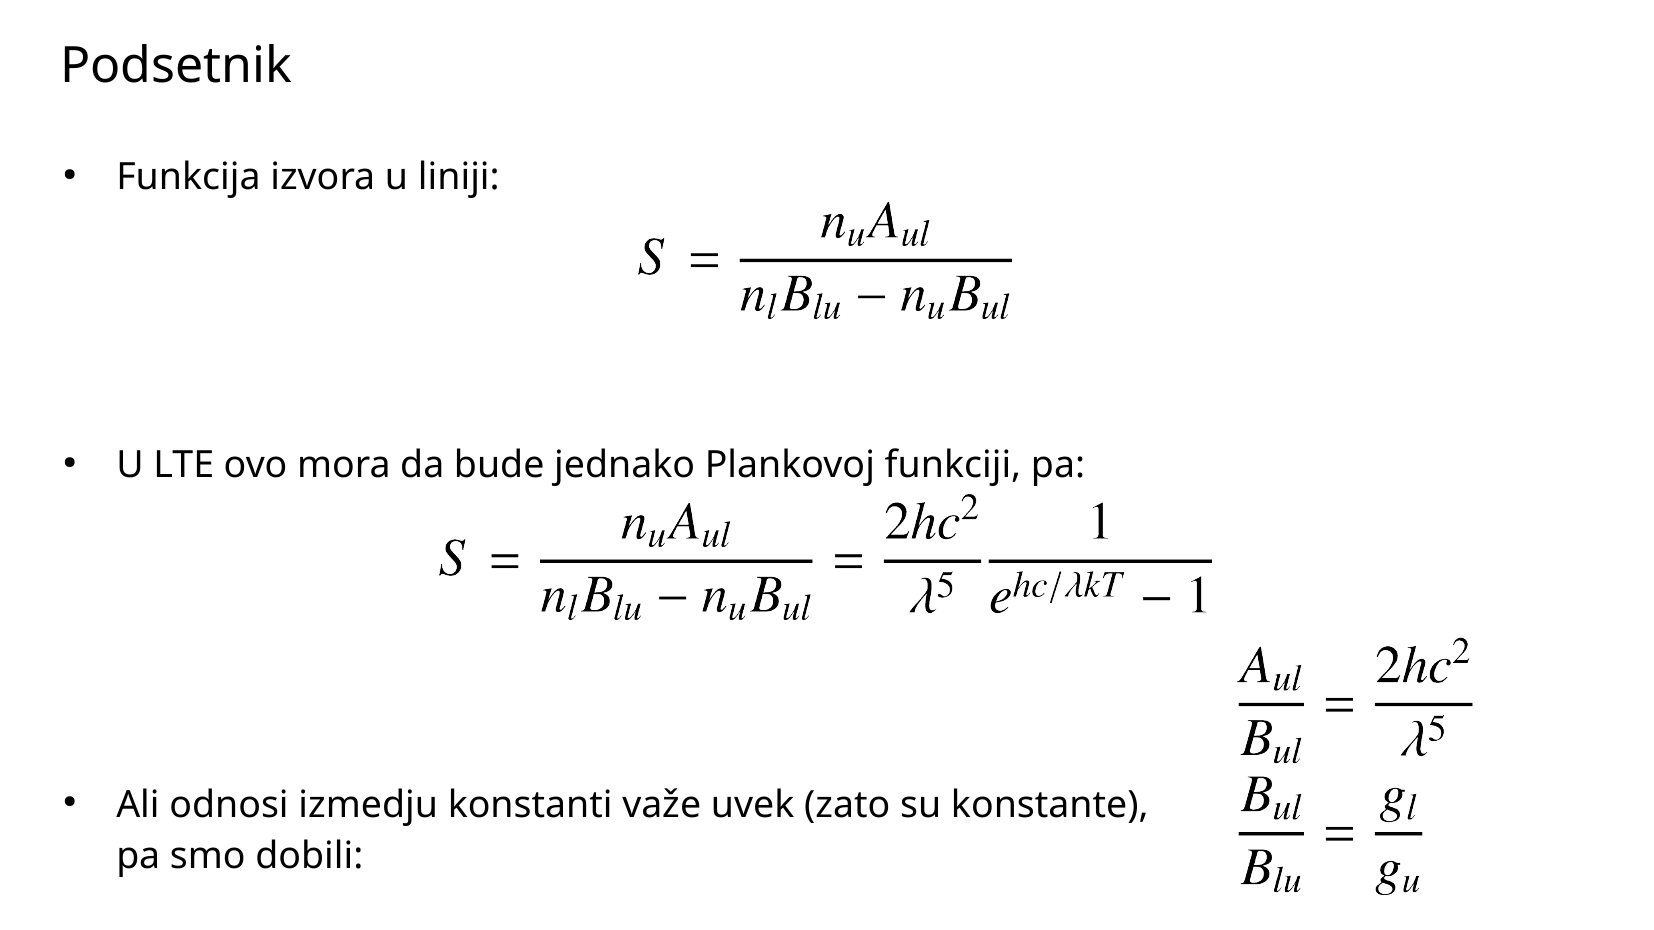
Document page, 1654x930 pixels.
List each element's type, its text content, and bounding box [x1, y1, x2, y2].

picture [638, 201, 1015, 319]
list Funkcija izvora u liniji: U LTE ovo mora da bude jednako Plankovoj funkciji, pa: Ali odnosi izmedju konstanti važe uvek (zato su konstante), pa smo dobili: [45, 149, 1635, 880]
picture [1237, 637, 1475, 895]
picture [439, 492, 1213, 620]
title Podsetnik [59, 13, 1648, 113]
